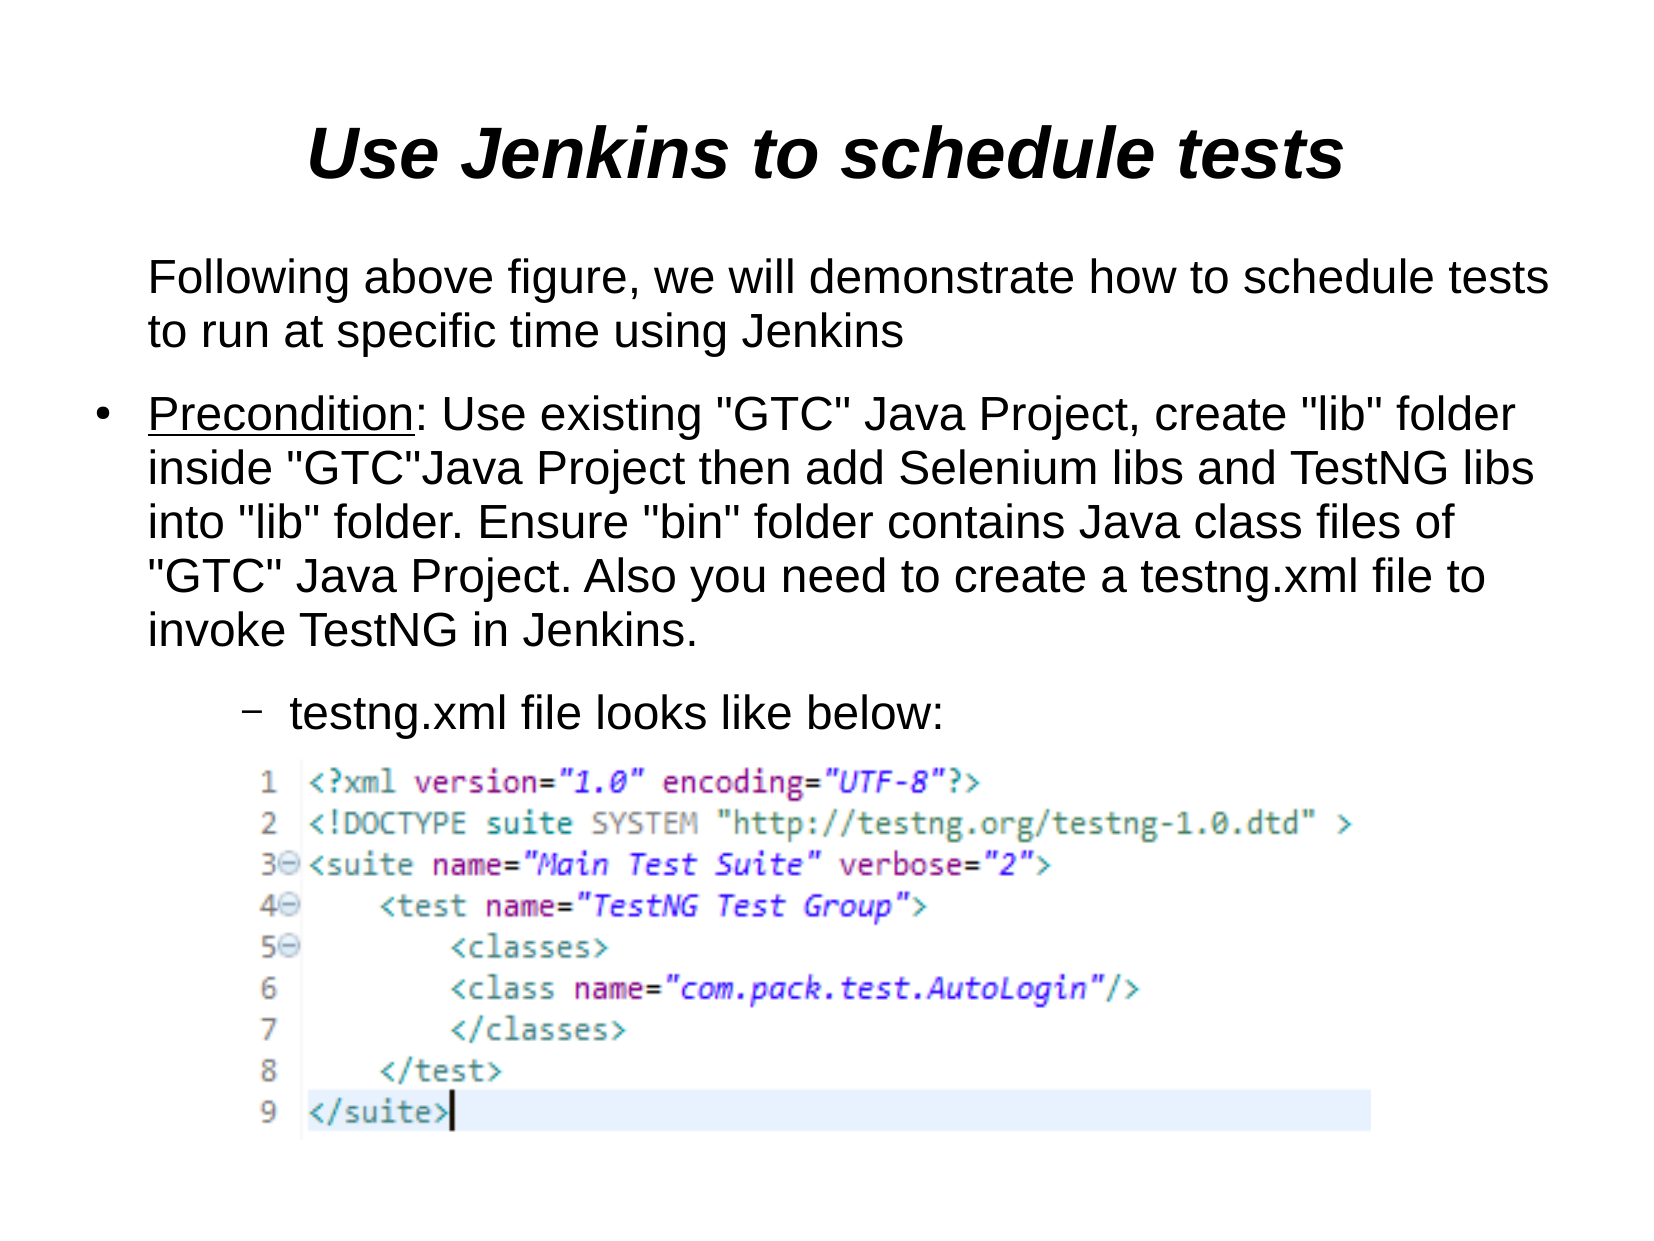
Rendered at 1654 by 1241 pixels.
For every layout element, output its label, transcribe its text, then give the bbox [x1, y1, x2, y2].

picture [248, 755, 1371, 1140]
list Following above figure, we will demonstrate how to schedule tests to run at specific time using Jenkins Precondition: Use existing "GTC" Java Project, create "lib" folder inside "GTC"Java Project then add Selenium libs and TestNG libs into "lib" folder. Ensure "bin" folder contains Java class files of "GTC" Java Project. Also you need to create a testng.xml file to invoke TestNG in Jenkins. testng.xml file looks like below: [76, 250, 1565, 1152]
title Use Jenkins to schedule tests [82, 49, 1571, 257]
